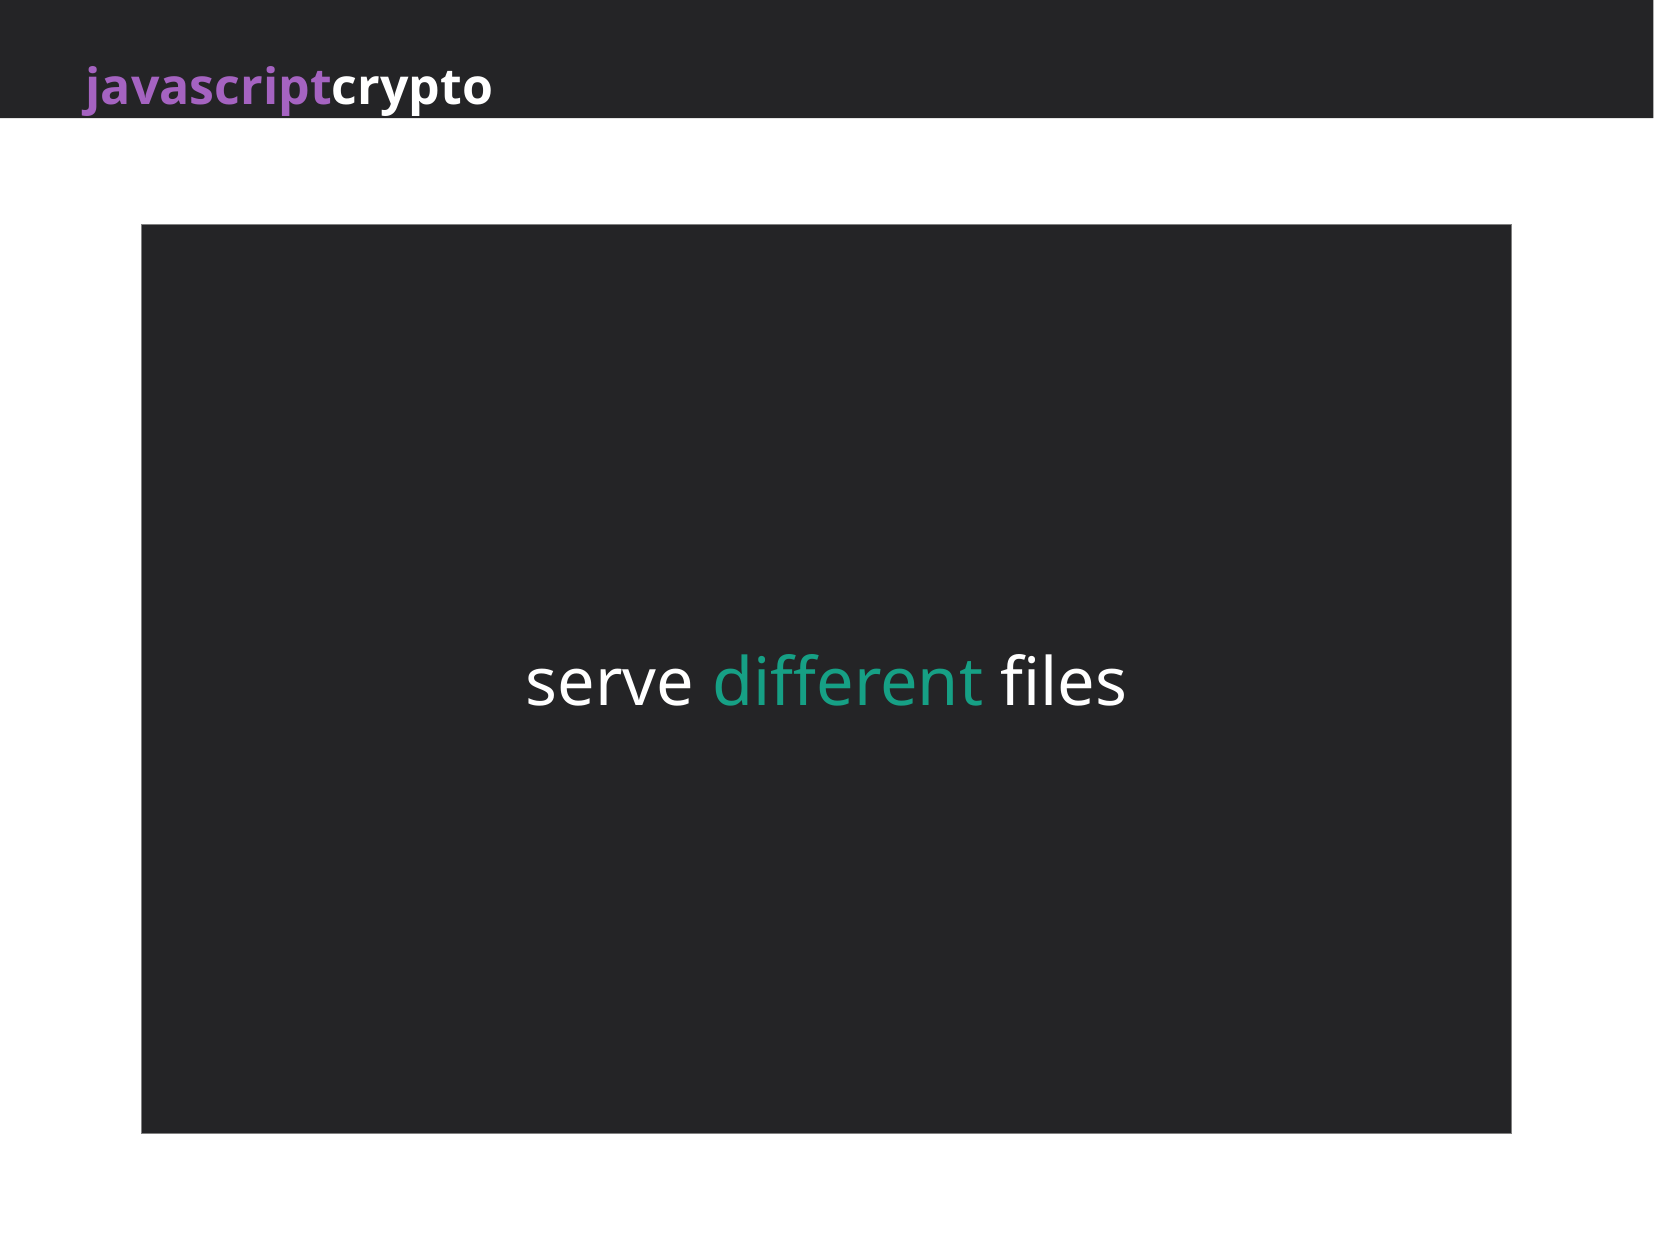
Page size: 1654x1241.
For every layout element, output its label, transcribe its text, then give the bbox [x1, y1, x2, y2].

text_box [165, 531, 1441, 1087]
text_box [0, 0, 1654, 119]
text_box javascriptcrypto [70, 43, 544, 119]
text_box serve different files [141, 224, 1512, 1134]
